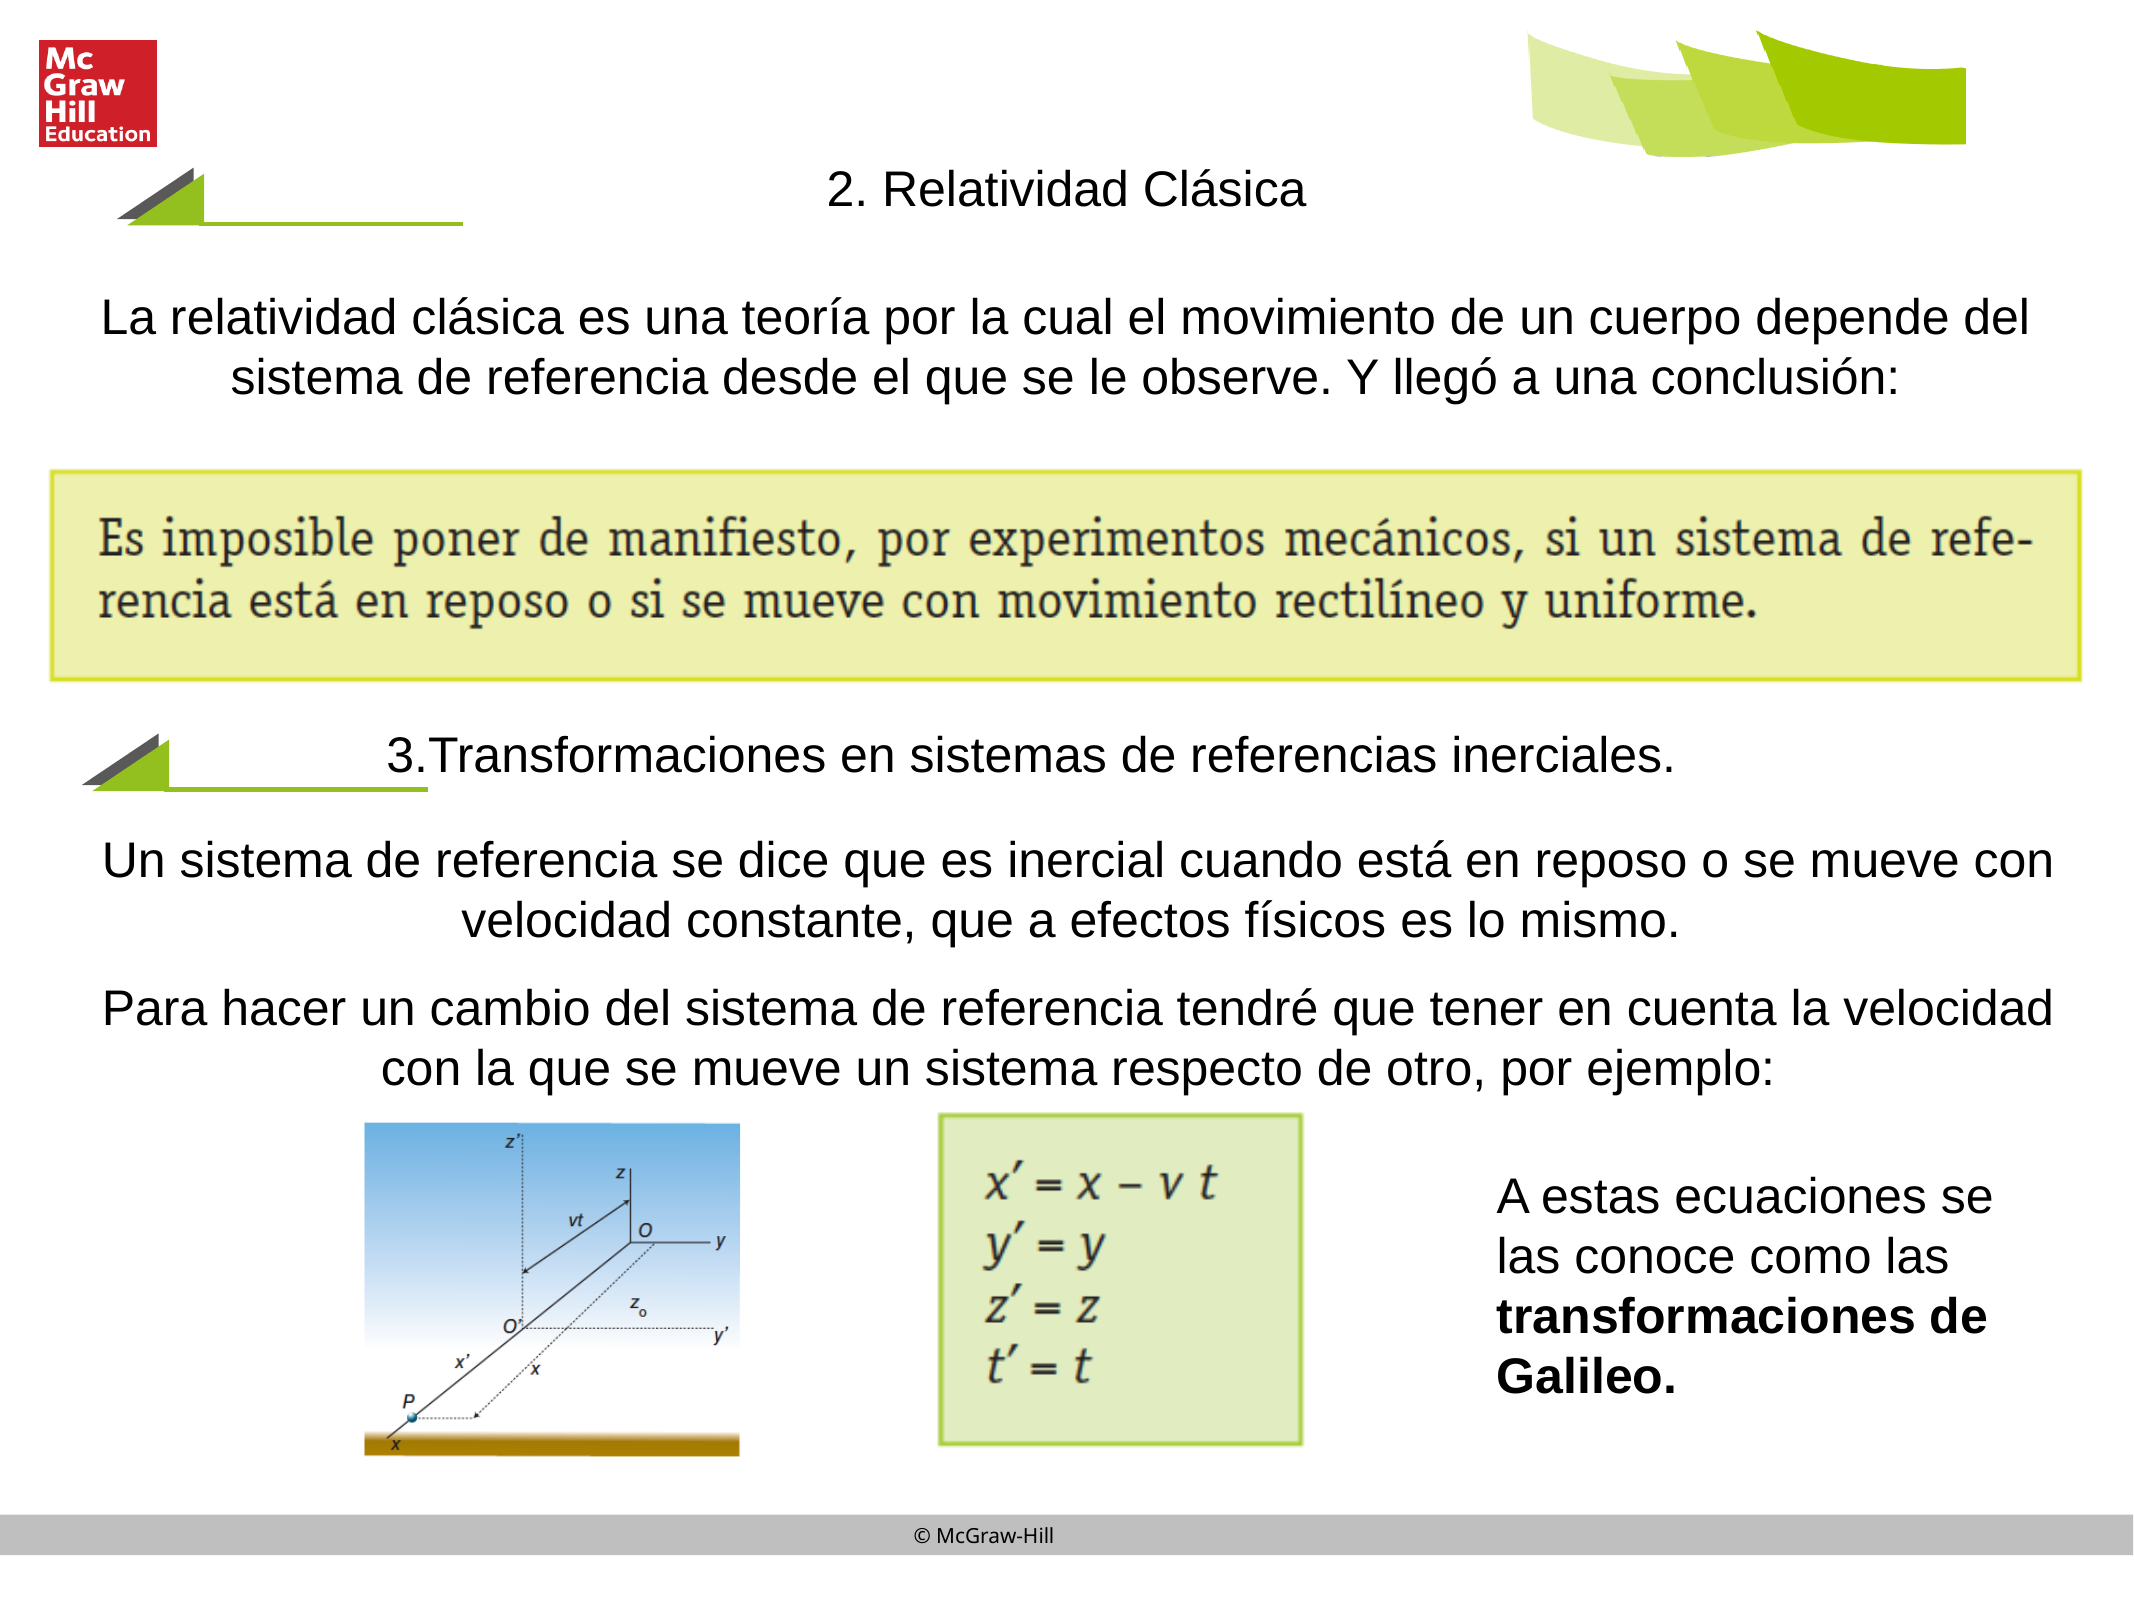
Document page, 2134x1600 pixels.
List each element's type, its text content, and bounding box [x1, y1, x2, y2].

text_box [81, 733, 170, 792]
text_box La relatividad clásica es una teoría por la cual el movimiento de un cuerpo depende del sistema de referencia desde el que se le observe. Y llegó a una conclusión: [90, 276, 2042, 413]
picture [1387, 30, 1966, 157]
text_box 3.Transformaciones en sistemas de referencias inerciales. [176, 713, 1887, 791]
picture [40, 464, 2093, 693]
picture [358, 1114, 751, 1464]
text_box [116, 167, 205, 226]
text_box Un sistema de referencia se dice que es inercial cuando está en reposo o se mueve con velocidad constante, que a efectos físicos es lo mismo. [90, 818, 2067, 956]
picture [932, 1109, 1324, 1457]
text_box A estas ecuaciones se las conoce como las transformaciones de Galileo. [1488, 1154, 2042, 1412]
text_box Para hacer un cambio del sistema de referencia tendré que tener en cuenta la velocidad con la que se mueve un sistema respecto de otro, por ejemplo: [90, 966, 2067, 1104]
text_box 2. Relatividad Clásica [212, 148, 1922, 225]
text_box © McGraw-Hill [707, 1514, 1261, 1555]
text_box [0, 1514, 2134, 1556]
picture [39, 40, 157, 147]
